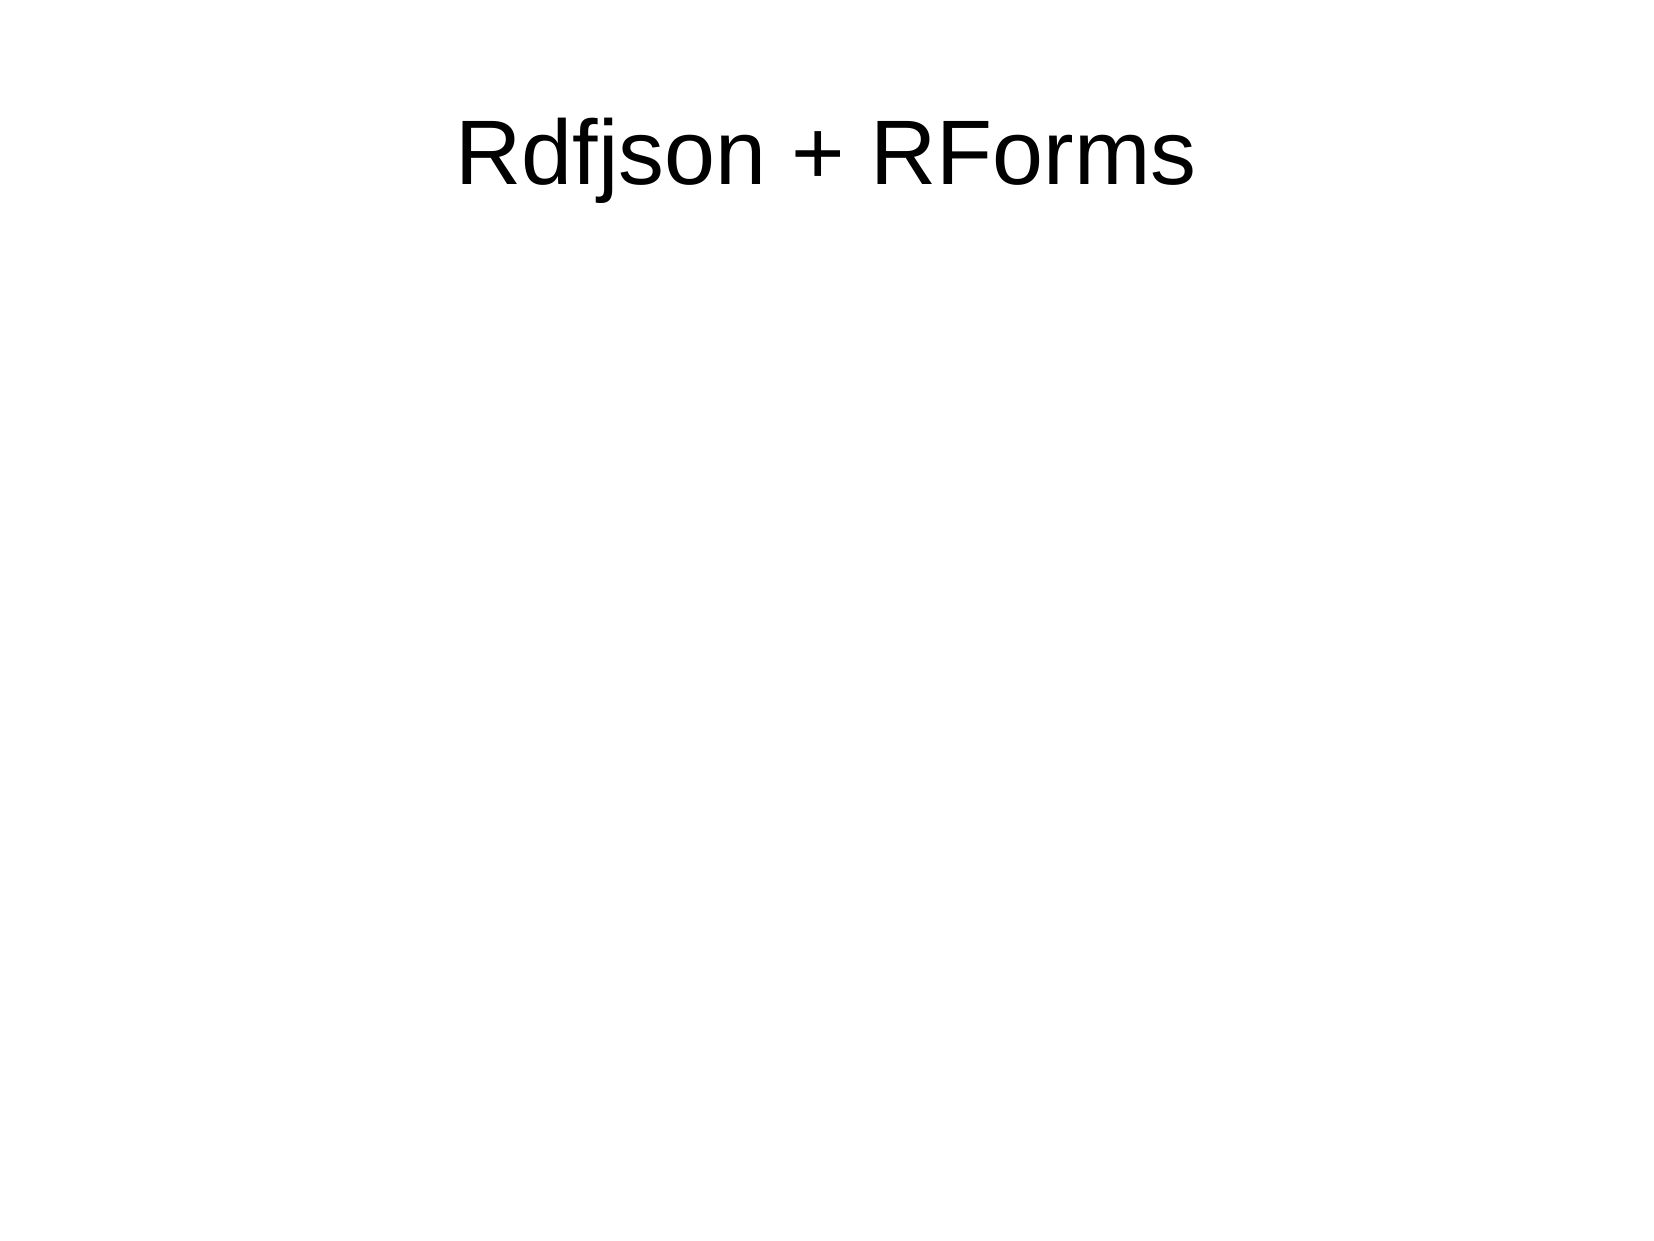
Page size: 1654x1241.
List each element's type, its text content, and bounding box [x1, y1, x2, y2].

title Rdfjson + RForms [82, 56, 1571, 250]
